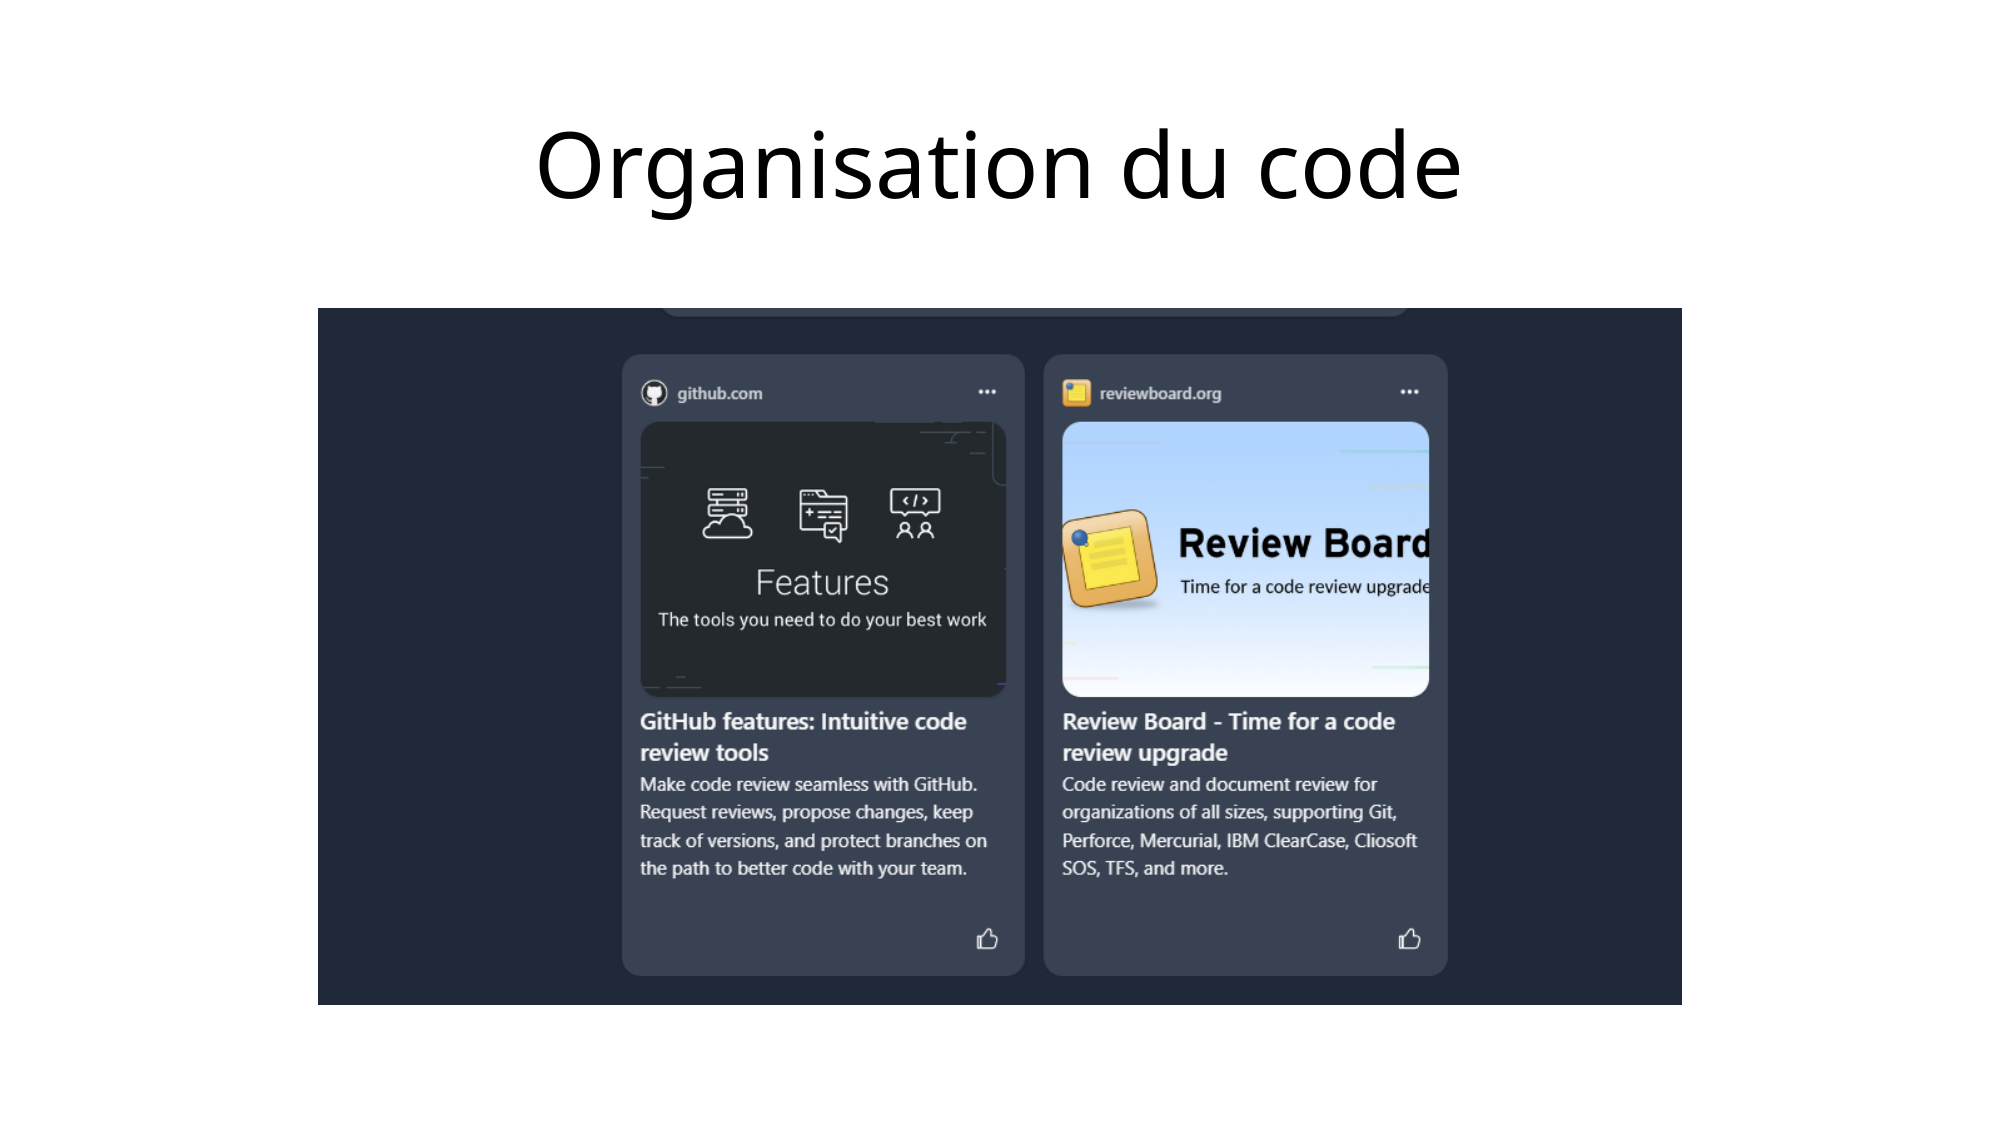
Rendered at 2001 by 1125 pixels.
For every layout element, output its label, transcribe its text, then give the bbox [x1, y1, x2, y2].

picture [318, 308, 1682, 1005]
title Organisation du code [137, 59, 1863, 278]
